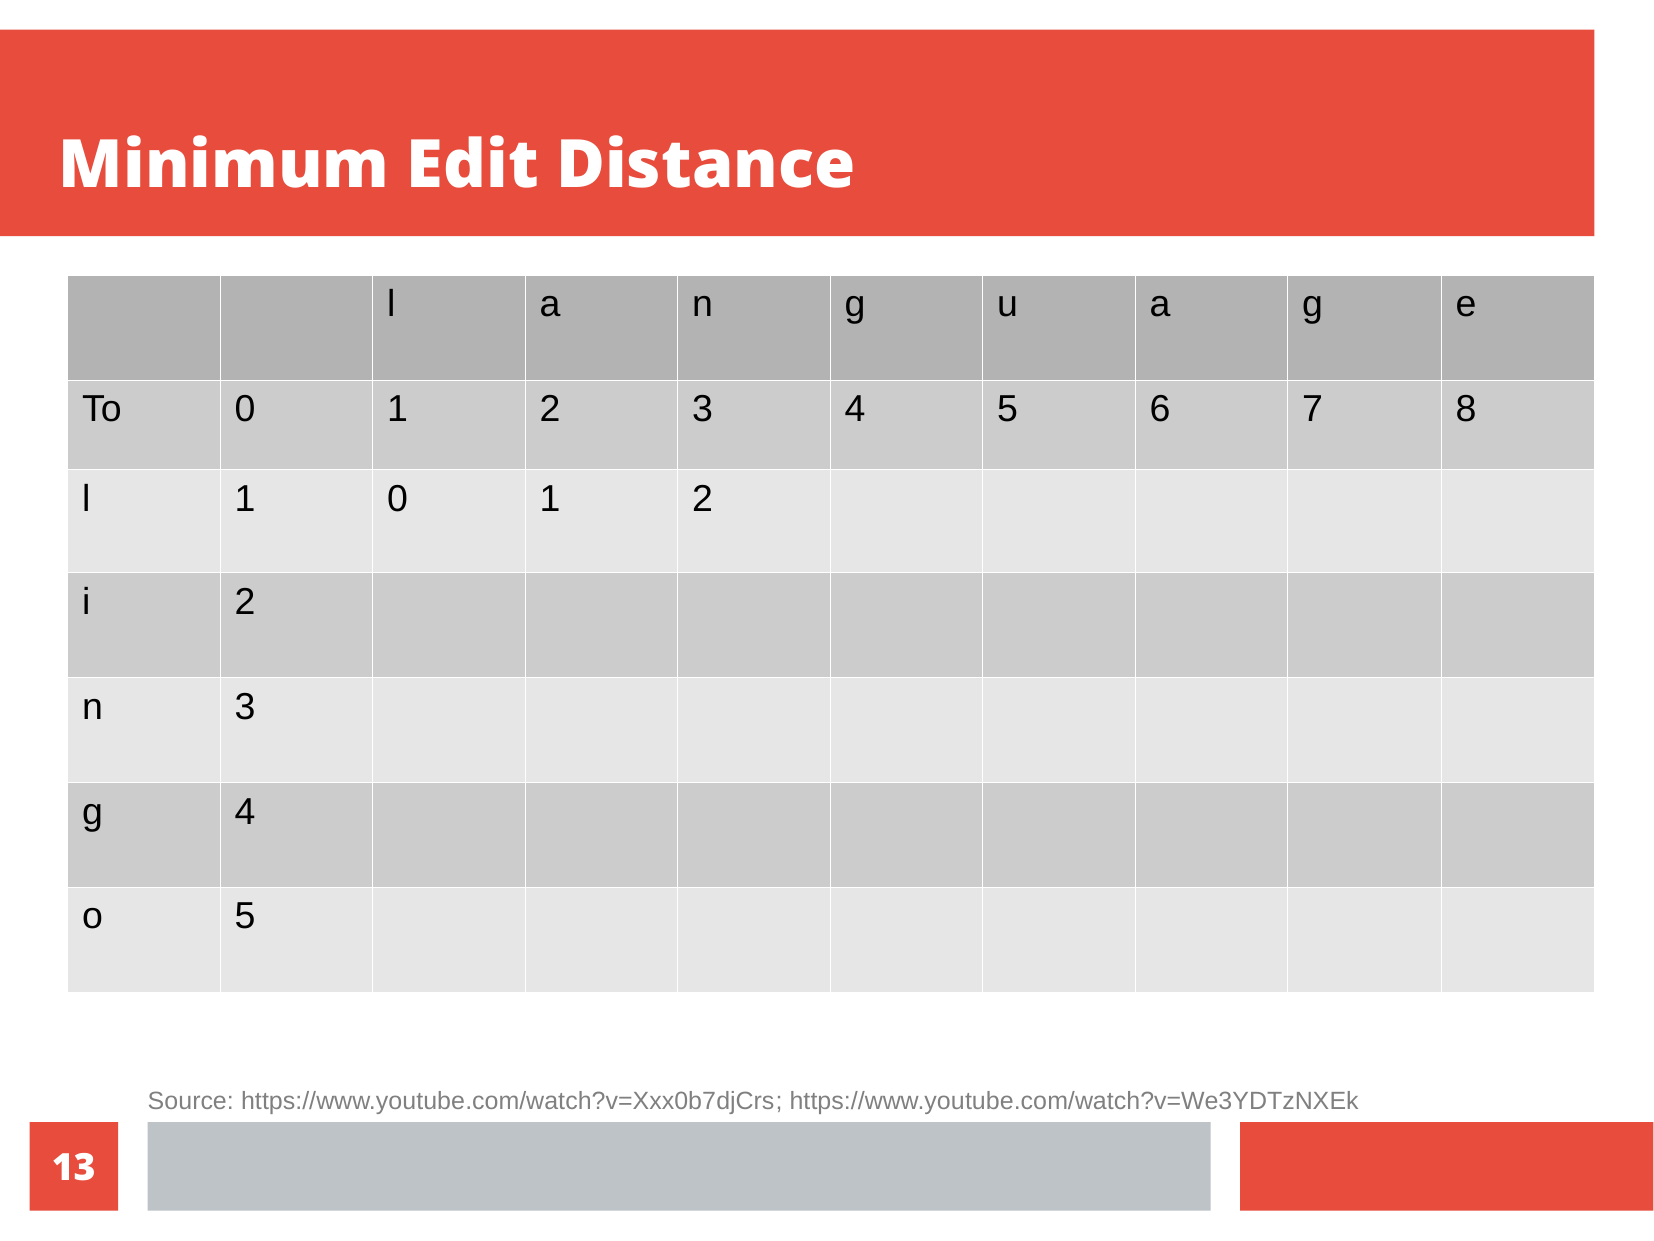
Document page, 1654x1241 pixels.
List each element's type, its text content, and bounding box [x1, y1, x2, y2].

table_cell 1 [526, 470, 677, 572]
table_cell [983, 678, 1135, 782]
table_cell 0 [373, 470, 525, 572]
table_header l [373, 276, 525, 380]
table_cell 0 [221, 381, 372, 469]
table_cell [526, 888, 677, 992]
table_header [68, 276, 220, 380]
table_cell 4 [831, 381, 982, 469]
table_cell 6 [1136, 381, 1287, 469]
table_cell [678, 573, 830, 677]
table_cell [1136, 888, 1287, 992]
table_cell [678, 888, 830, 992]
table_cell [1442, 573, 1594, 677]
table_cell [983, 470, 1135, 572]
table_header a [526, 276, 677, 380]
table_cell n [68, 678, 220, 782]
table_cell [526, 783, 677, 887]
table_header n [678, 276, 830, 380]
table_cell [1442, 678, 1594, 782]
table_cell 1 [221, 470, 372, 572]
table_cell [831, 573, 982, 677]
table_cell [373, 573, 525, 677]
table_cell 3 [678, 381, 830, 469]
table_cell 5 [221, 888, 372, 992]
table_cell [373, 678, 525, 782]
table_cell [983, 783, 1135, 887]
table_cell [1136, 678, 1287, 782]
table_cell [1288, 470, 1441, 572]
table_cell [526, 573, 677, 677]
table_cell [1288, 783, 1441, 887]
table_cell [678, 783, 830, 887]
table_cell [373, 888, 525, 992]
table_cell [983, 888, 1135, 992]
table_cell o [68, 888, 220, 992]
table_cell [678, 678, 830, 782]
table_cell 2 [526, 381, 677, 469]
table_cell [831, 783, 982, 887]
table_cell [526, 678, 677, 782]
table_header e [1442, 276, 1594, 380]
table_cell [831, 678, 982, 782]
table_cell 2 [678, 470, 830, 572]
table_header u [983, 276, 1135, 380]
table_cell [831, 470, 982, 572]
table_cell [1288, 888, 1441, 992]
table_cell [1442, 888, 1594, 992]
table_header g [831, 276, 982, 380]
table_cell [1442, 783, 1594, 887]
table_cell 1 [373, 381, 525, 469]
table_cell 2 [221, 573, 372, 677]
table_cell 4 [221, 783, 372, 887]
table_cell [1288, 573, 1441, 677]
title Minimum Edit Distance [59, 59, 1595, 207]
list Source: https://www.youtube.com/watch?v=Xxx0b7djCrs; https://www.youtube.com/watch?v=We3YDTzNXEk [112, 1086, 1619, 1128]
table_cell 7 [1288, 381, 1441, 469]
table_cell 5 [983, 381, 1135, 469]
table_header a [1136, 276, 1287, 380]
table_cell 8 [1442, 381, 1594, 469]
table_cell i [68, 573, 220, 677]
table_cell [1136, 573, 1287, 677]
table_cell [1288, 678, 1441, 782]
table_cell [1136, 470, 1287, 572]
table_cell [983, 573, 1135, 677]
table_cell g [68, 783, 220, 887]
table_header g [1288, 276, 1441, 380]
table_cell To [68, 381, 220, 469]
table_cell l [68, 470, 220, 572]
table_cell 3 [221, 678, 372, 782]
table_cell [1442, 470, 1594, 572]
table_cell [373, 783, 525, 887]
table_cell [1136, 783, 1287, 887]
table_cell [831, 888, 982, 992]
table_header [221, 276, 372, 380]
